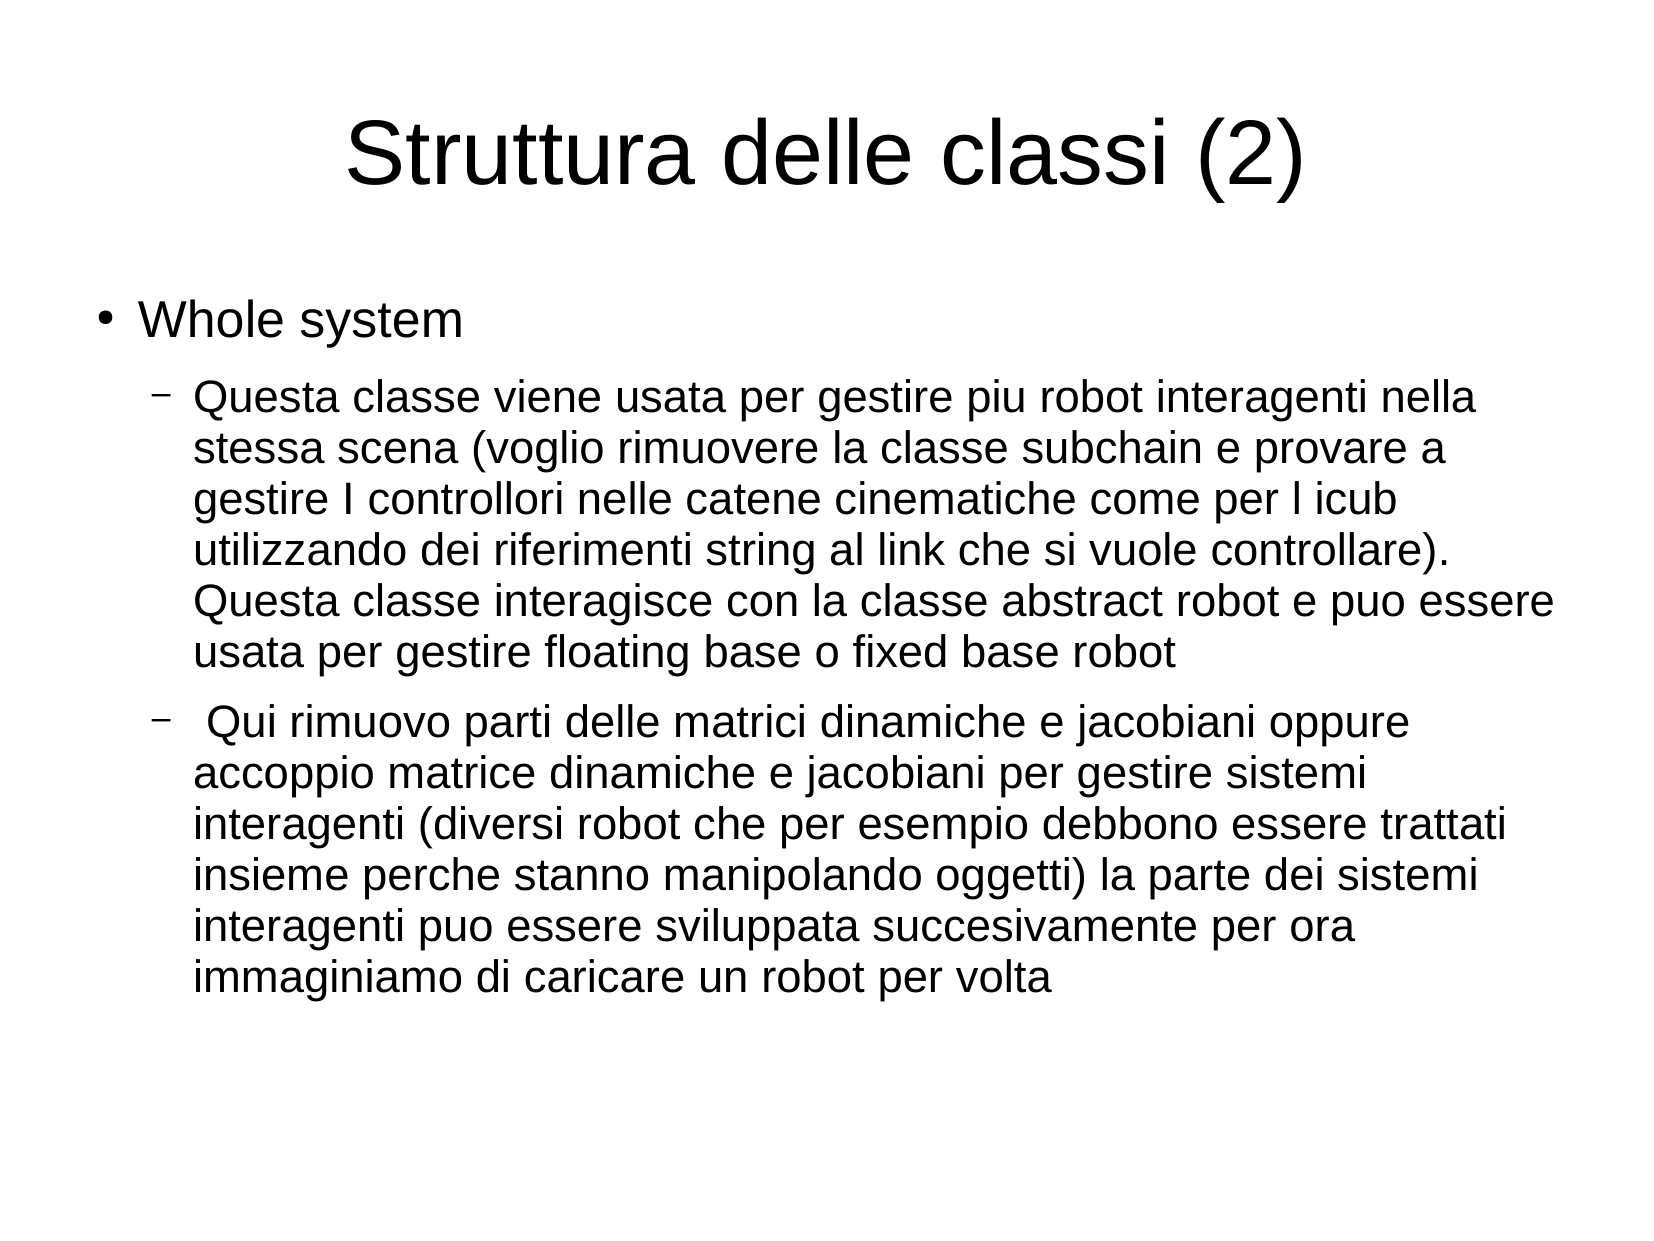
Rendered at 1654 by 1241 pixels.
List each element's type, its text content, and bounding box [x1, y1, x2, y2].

title Struttura delle classi (2) [82, 49, 1571, 257]
list Whole system Questa classe viene usata per gestire piu robot interagenti nella stessa scena (voglio rimuovere la classe subchain e provare a gestire I controllori nelle catene cinematiche come per l icub utilizzando dei riferimenti string al link che si vuole controllare). Questa classe interagisce con la classe abstract robot e puo essere usata per gestire floating base o fixed base robot Qui rimuovo parti delle matrici dinamiche e jacobiani oppure accoppio matrice dinamiche e jacobiani per gestire sistemi interagenti (diversi robot che per esempio debbono essere trattati insieme perche stanno manipolando oggetti) la parte dei sistemi interagenti puo essere sviluppata succesivamente per ora immaginiamo di caricare un robot per volta [82, 290, 1571, 1010]
